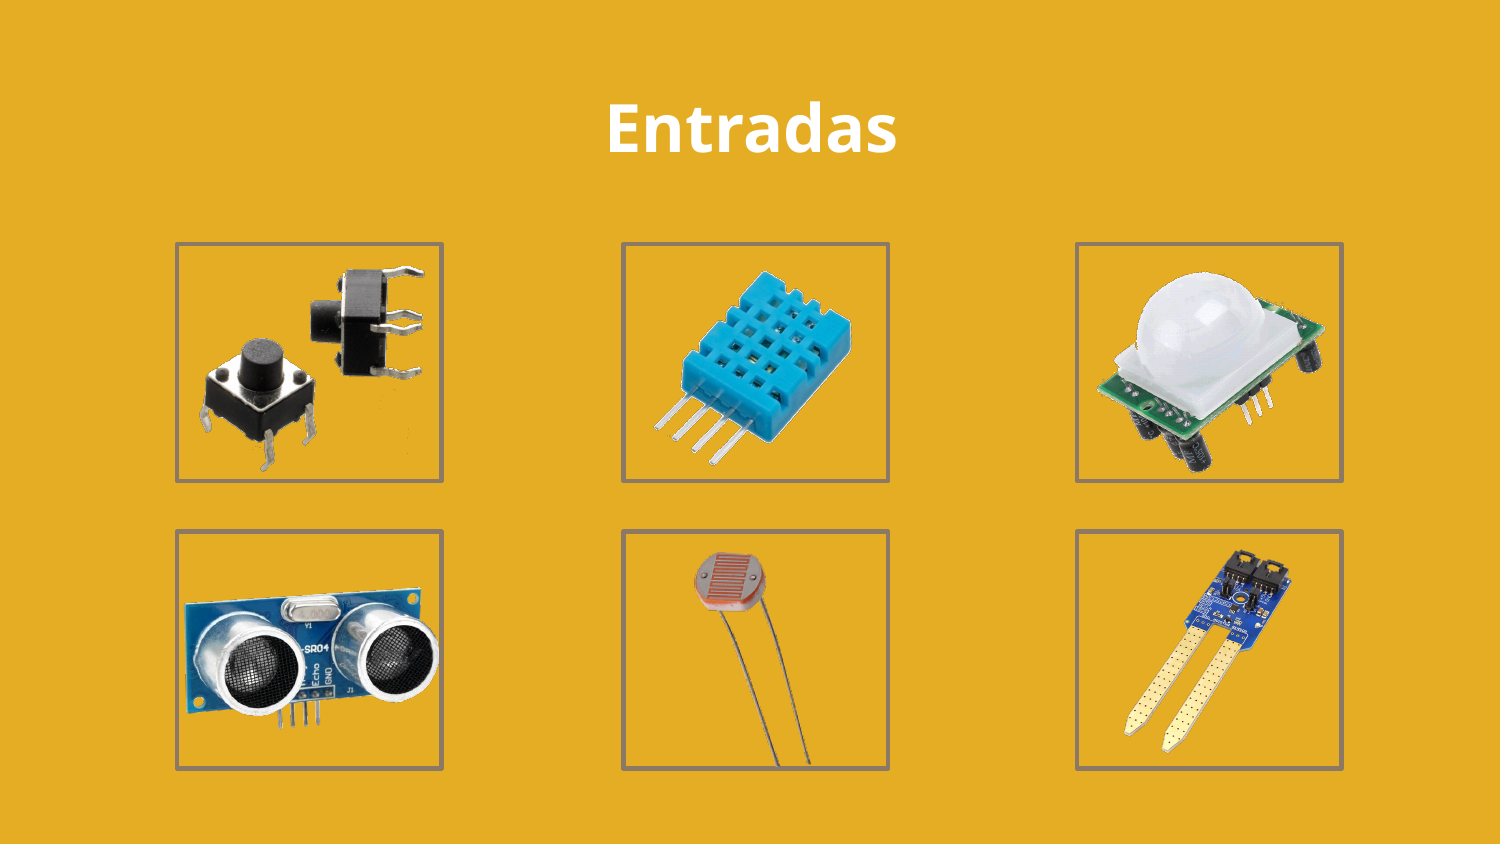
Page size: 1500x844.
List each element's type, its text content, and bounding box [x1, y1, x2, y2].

picture [196, 251, 426, 482]
picture [1041, 547, 1351, 754]
picture [649, 264, 856, 471]
picture [1096, 252, 1326, 482]
picture [645, 552, 860, 767]
picture [173, 523, 446, 796]
title Entradas [77, 71, 1427, 198]
